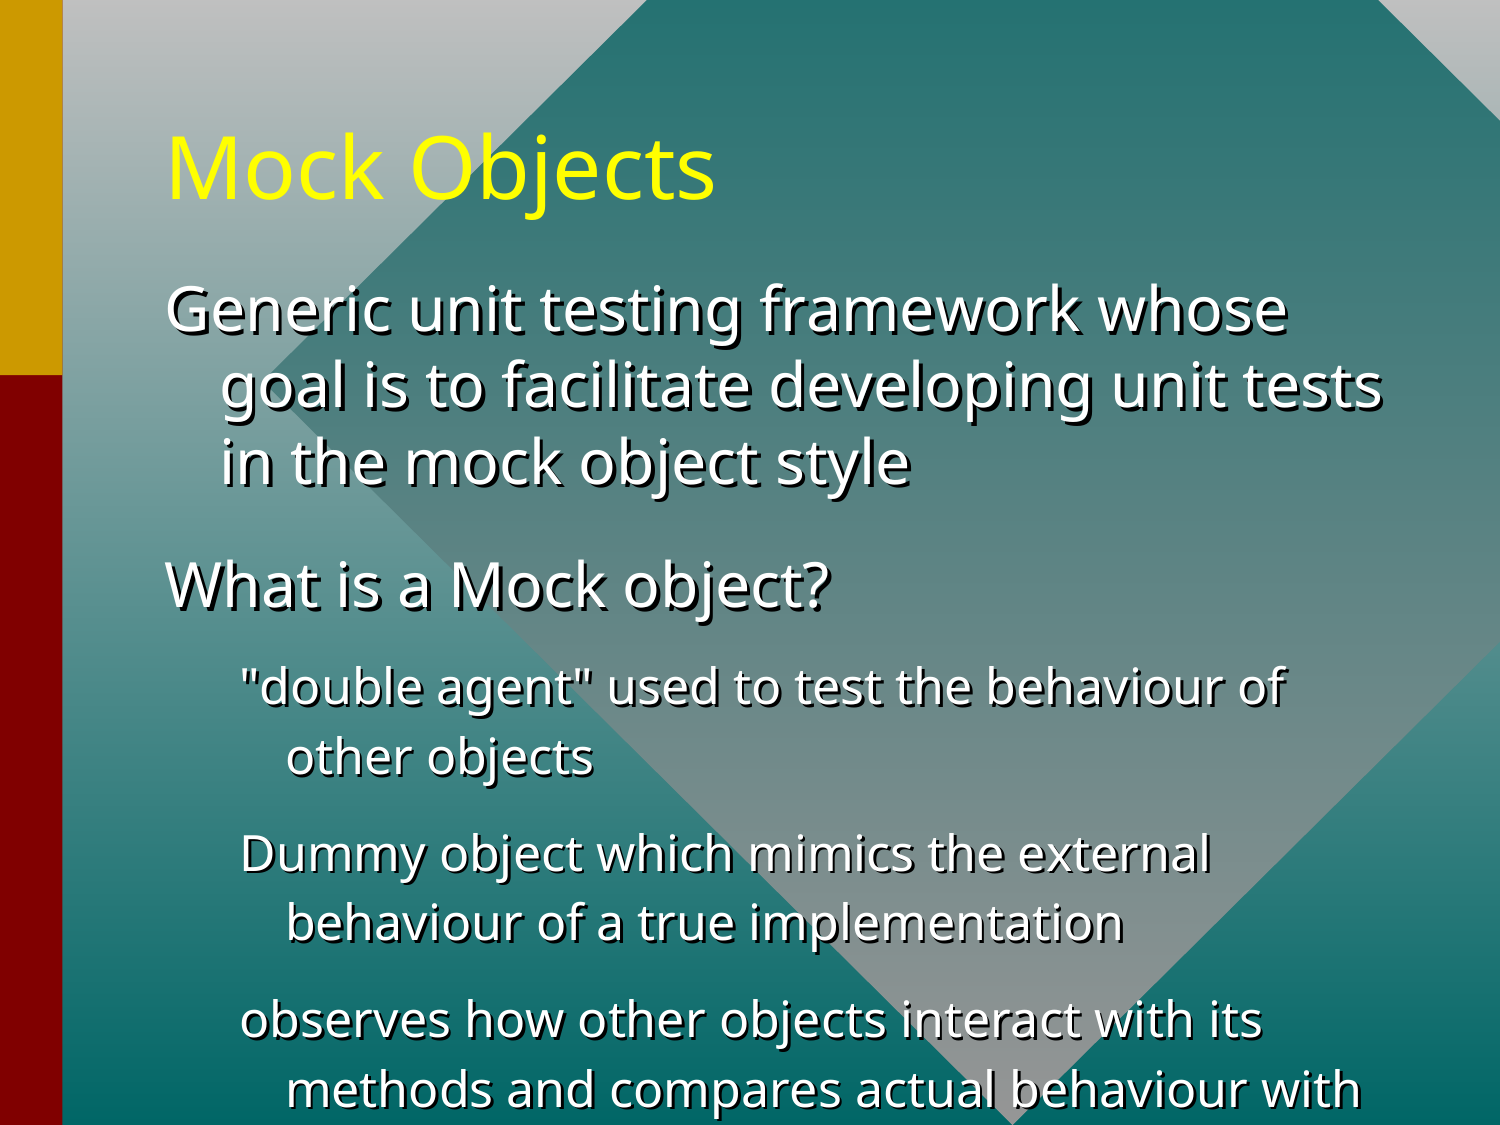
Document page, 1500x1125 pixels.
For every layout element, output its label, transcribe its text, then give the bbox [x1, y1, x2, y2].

list Generic unit testing framework whose goal is to facilitate developing unit tests in the mock object style What is a Mock object? "double agent" used to test the behaviour of other objects Dummy object which mimics the external behaviour of a true implementation observes how other objects interact with its methods and compares actual behaviour with preset expectations [149, 262, 1426, 1104]
title Mock Objects [150, 74, 1351, 262]
